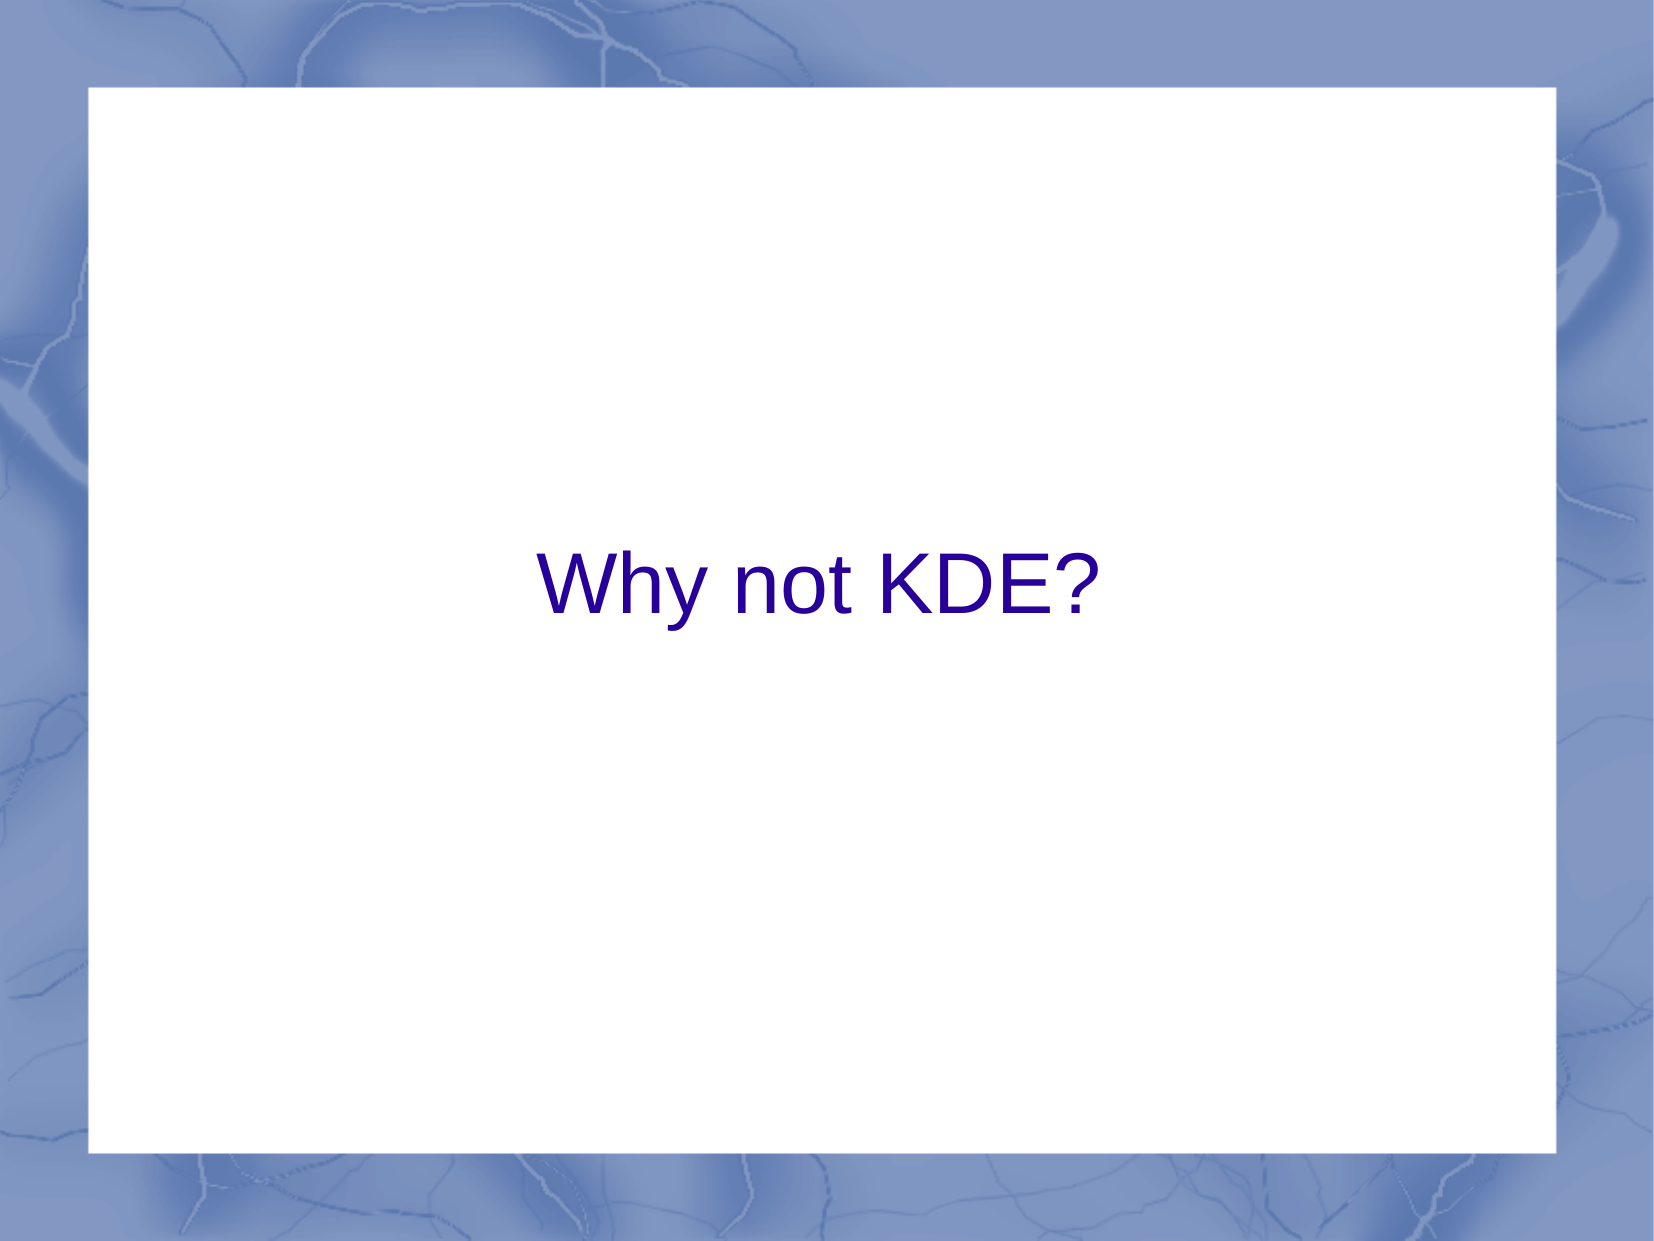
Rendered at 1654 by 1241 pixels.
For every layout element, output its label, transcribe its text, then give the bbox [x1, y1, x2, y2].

picture [0, 0, 1654, 1241]
title Why not KDE? [75, 480, 1564, 688]
